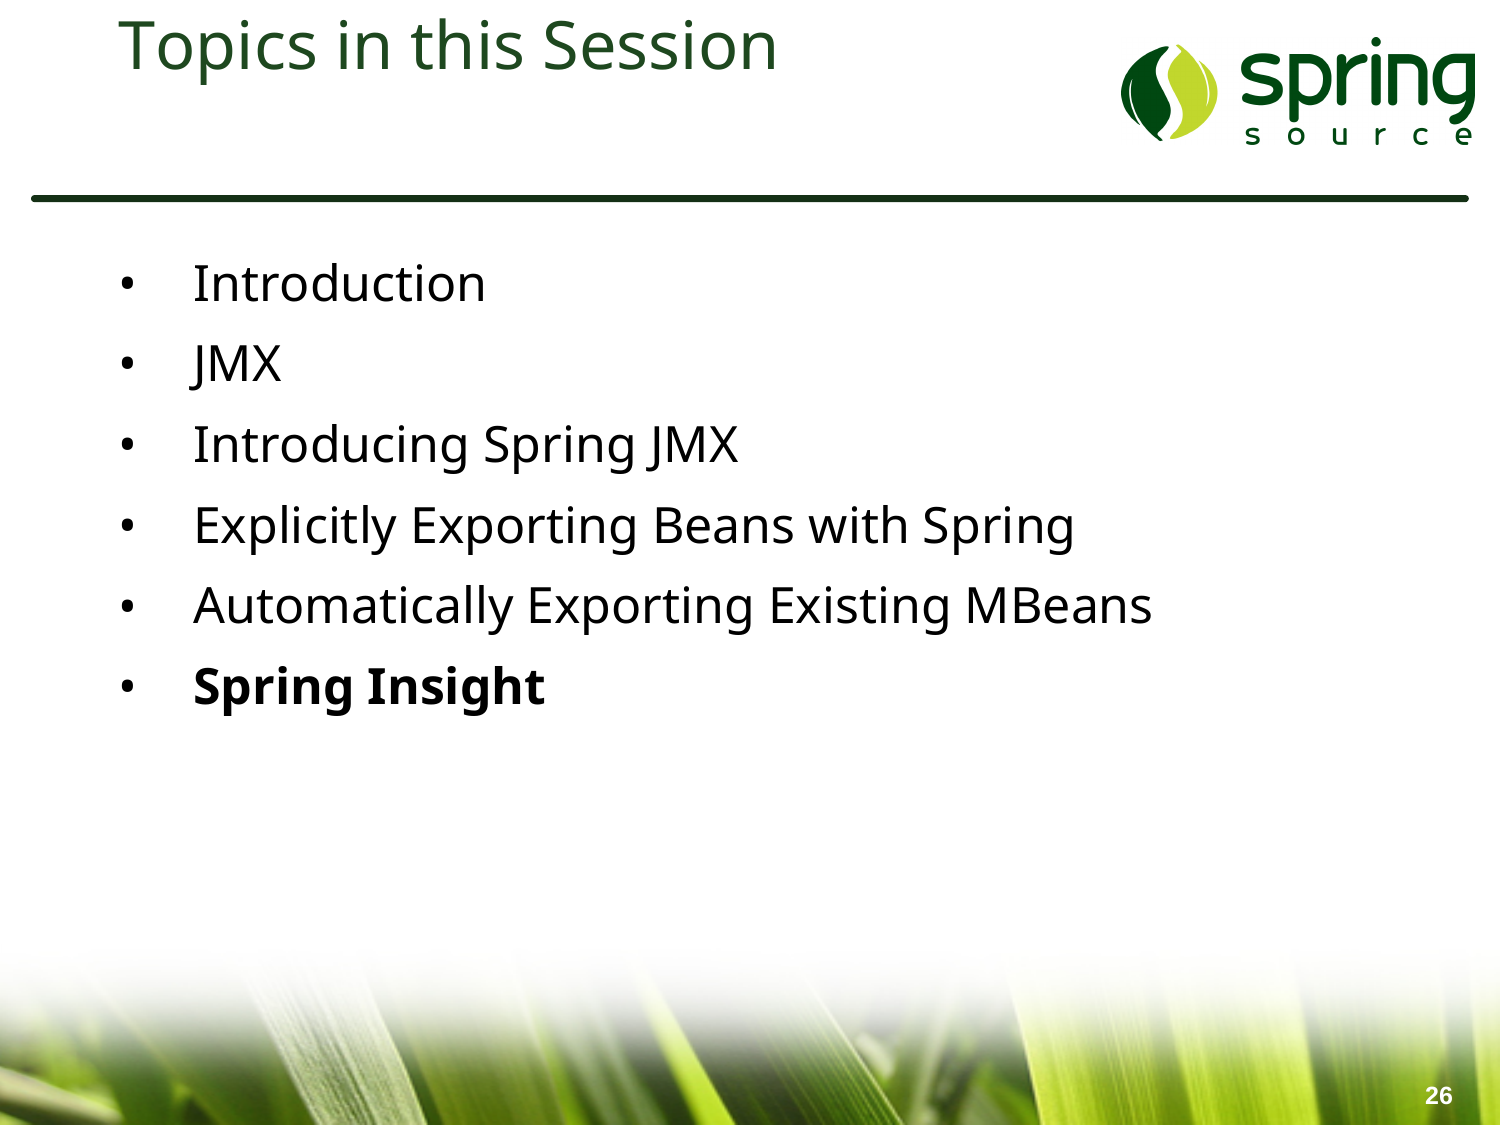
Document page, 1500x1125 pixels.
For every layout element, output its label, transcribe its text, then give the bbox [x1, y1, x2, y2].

picture [1137, 37, 1475, 145]
picture [0, 944, 1500, 1125]
title Topics in this Session [104, 0, 1137, 178]
list Introduction JMX Introducing Spring JMX Explicitly Exporting Beans with Spring Automatically Exporting Existing MBeans Spring Insight [103, 239, 1395, 903]
